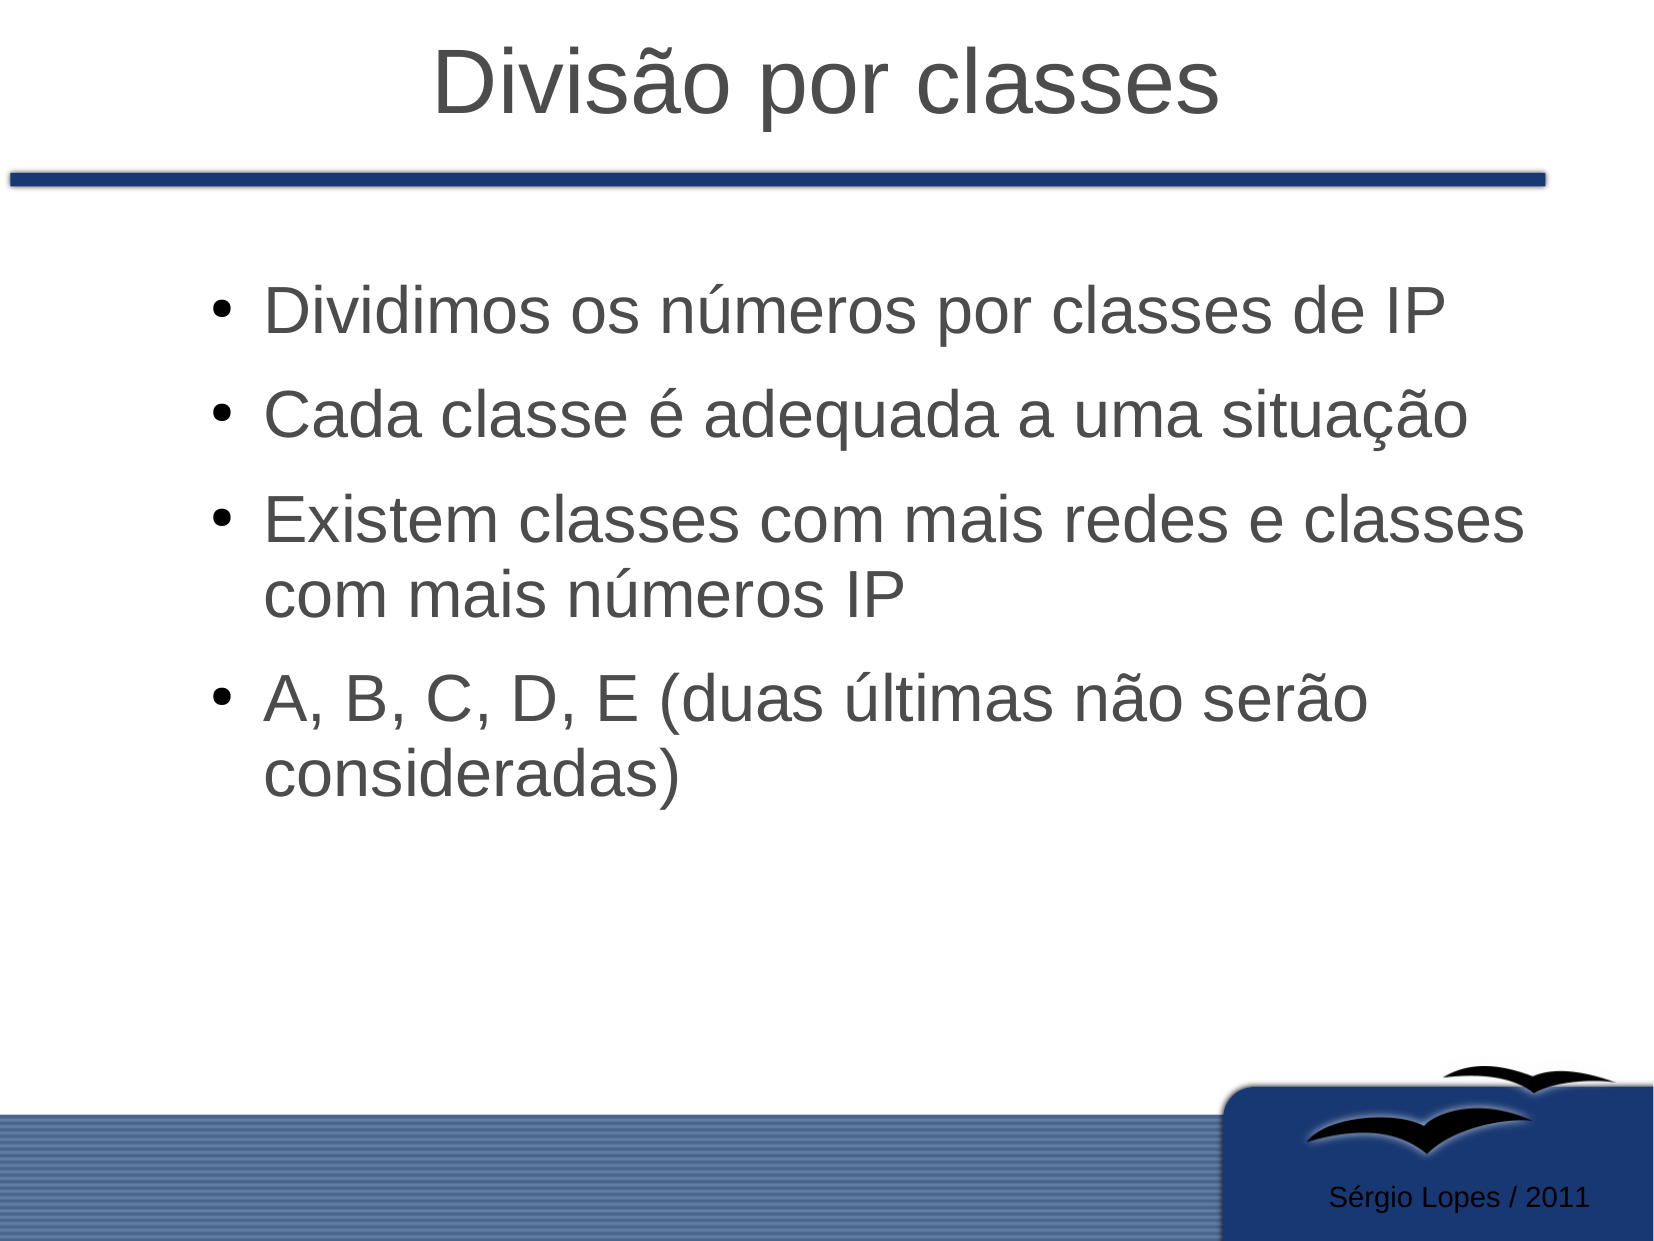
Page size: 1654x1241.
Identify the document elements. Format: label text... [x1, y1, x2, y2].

title Divisão por classes [121, 0, 1534, 164]
list Dividimos os números por classes de IP Cada classe é adequada a uma situação Existem classes com mais redes e classes com mais números IP A, B, C, D, E (duas últimas não serão consideradas) [121, 273, 1534, 1056]
text_box Sérgio Lopes / 2011 [1328, 1181, 1588, 1214]
picture [0, 0, 1654, 1241]
